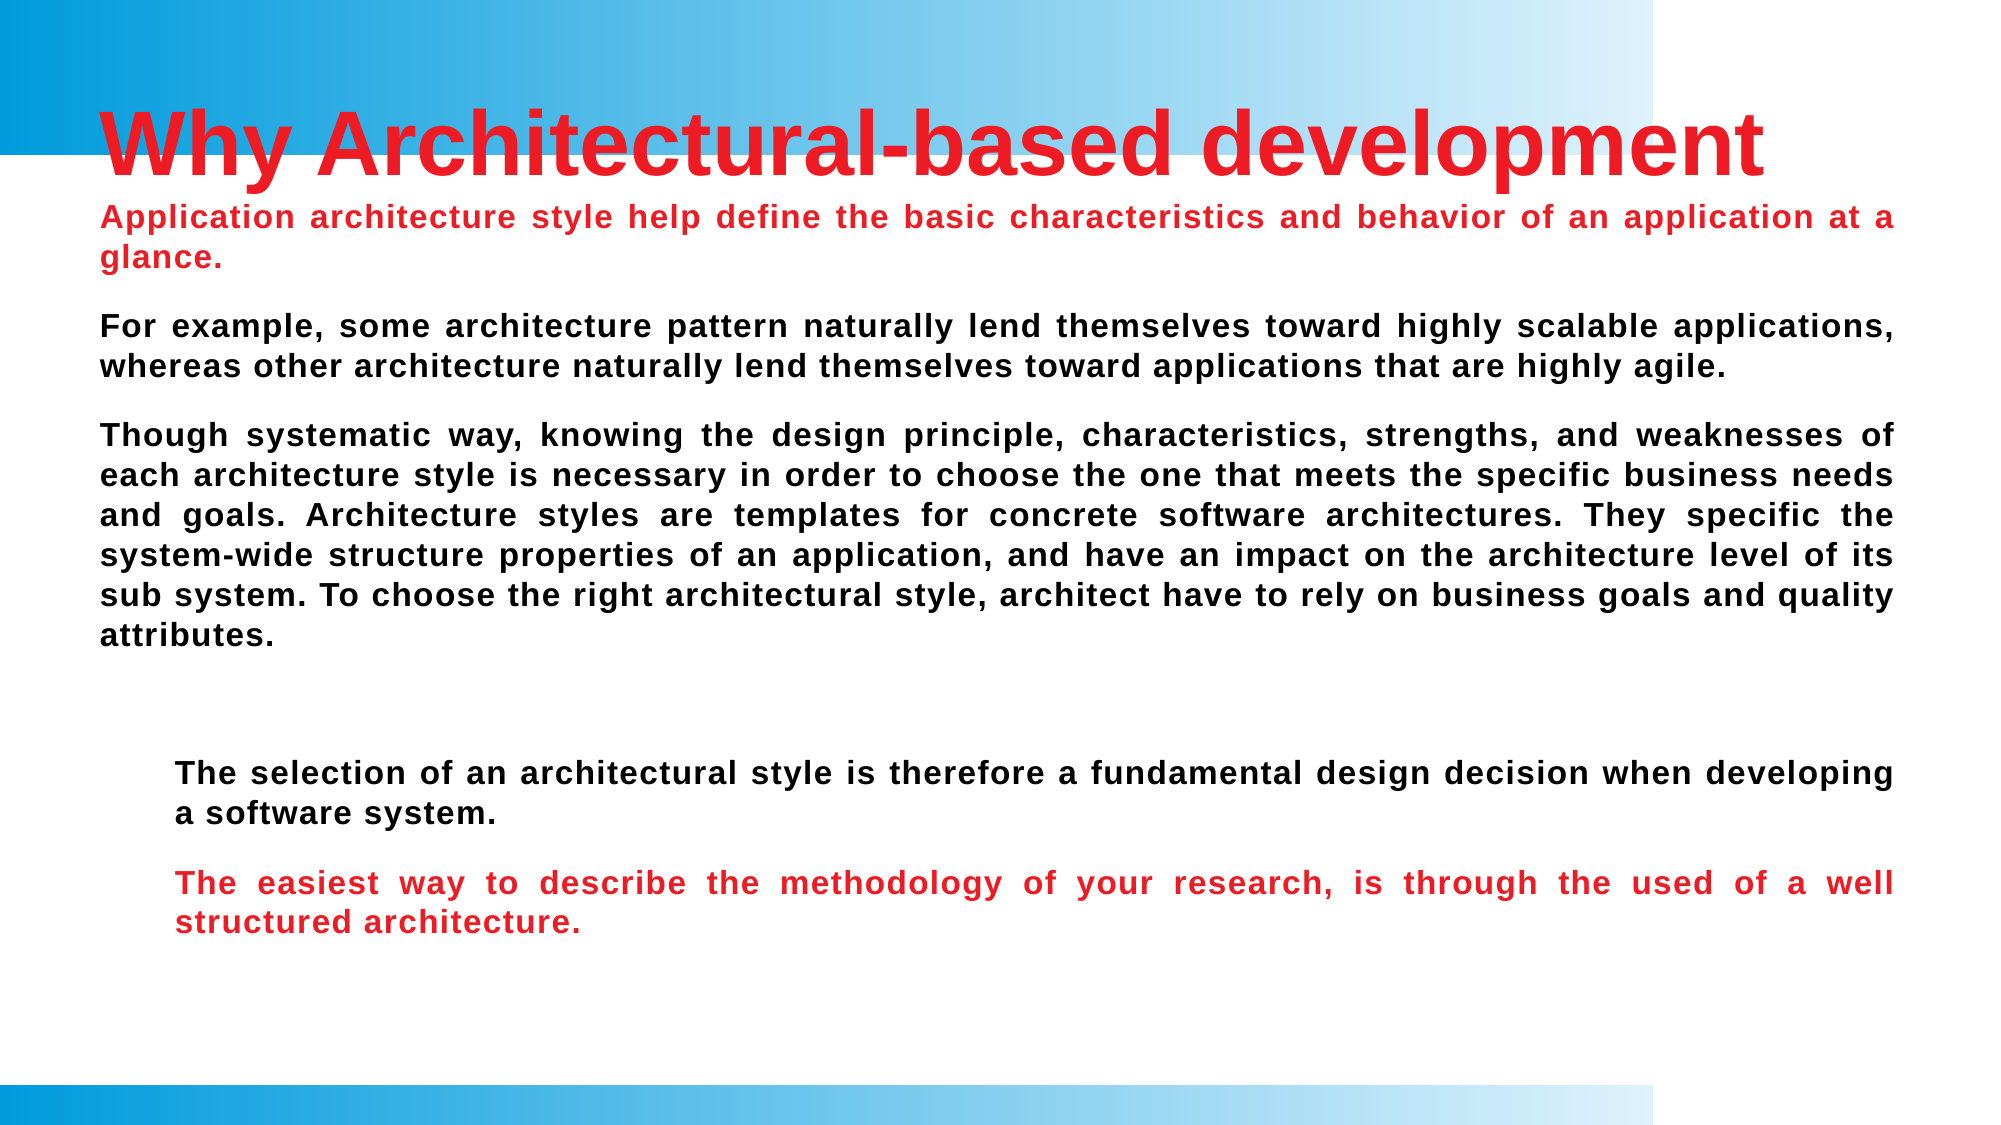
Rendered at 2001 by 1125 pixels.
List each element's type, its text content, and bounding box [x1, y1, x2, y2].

list Application architecture style help define the basic characteristics and behavior of an application at a glance. For example, some architecture pattern naturally lend themselves toward highly scalable applications, whereas other architecture naturally lend themselves toward applications that are highly agile. Though systematic way, knowing the design principle, characteristics, strengths, and weaknesses of each architecture style is necessary in order to choose the one that meets the specific business needs and goals. Architecture styles are templates for concrete software architectures. They specific the system-wide structure properties of an application, and have an impact on the architecture level of its sub system. To choose the right architectural style, architect have to rely on business goals and quality attributes. The selection of an architectural style is therefore a fundamental design decision when developing a software system. The easiest way to describe the methodology of your research, is through the used of a well structured architecture. [99, 195, 1900, 975]
title Why Architectural-based development [99, 44, 1900, 195]
